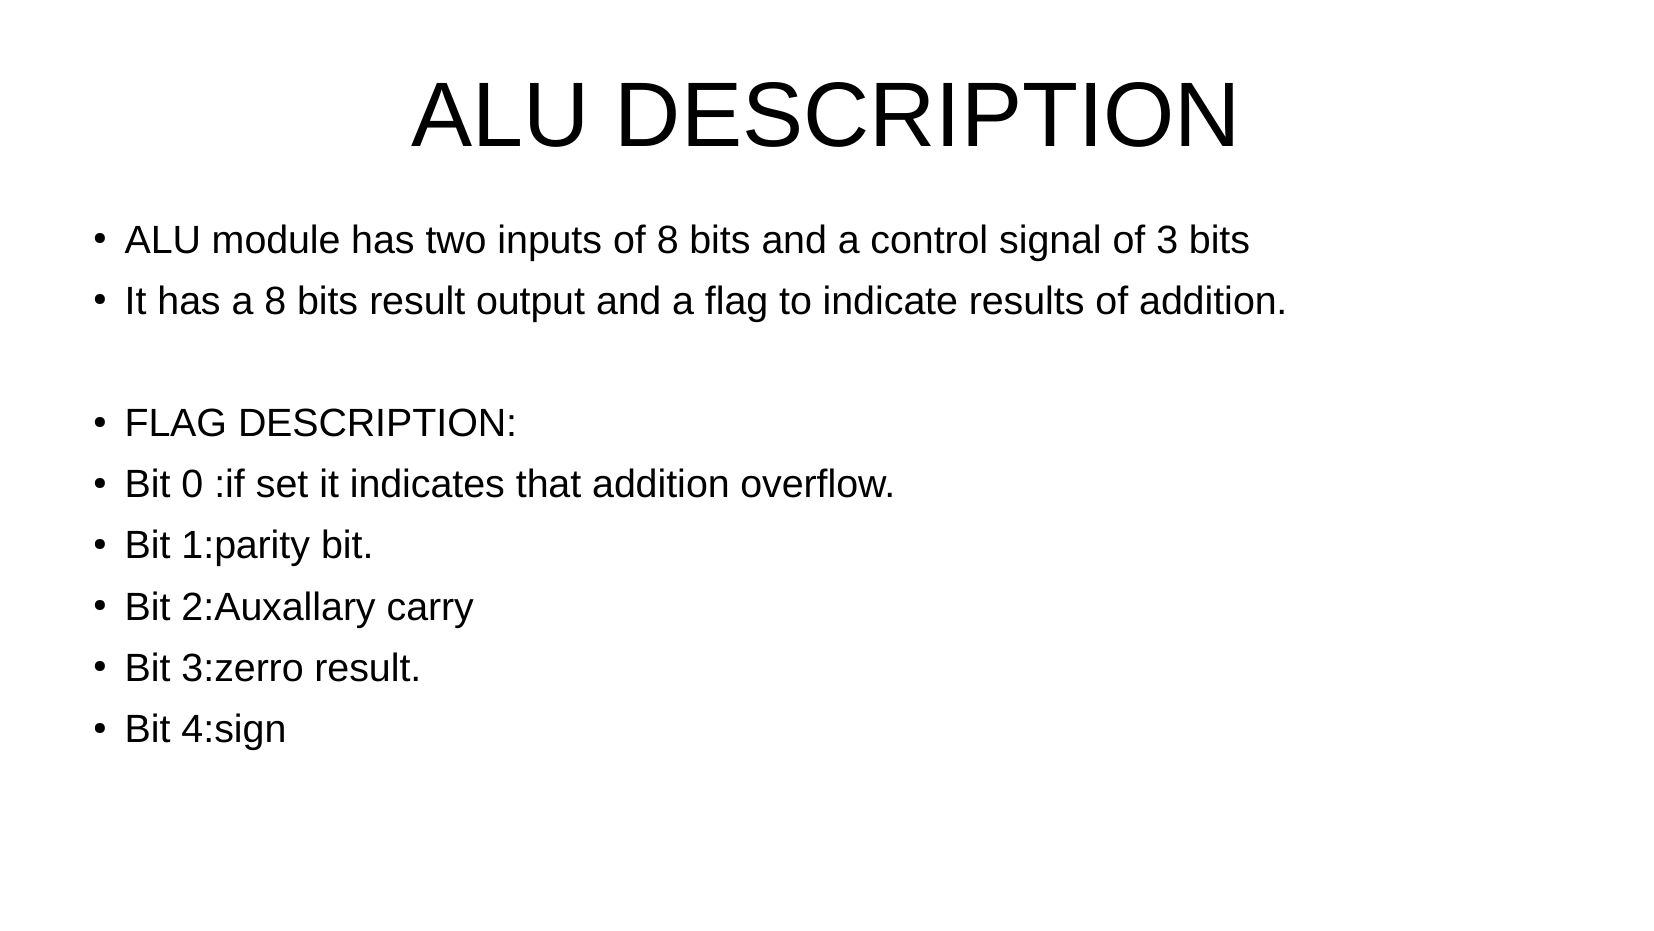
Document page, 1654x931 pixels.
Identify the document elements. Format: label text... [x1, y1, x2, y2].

list ALU module has two inputs of 8 bits and a control signal of 3 bits It has a 8 bits result output and a flag to indicate results of addition. FLAG DESCRIPTION: Bit 0 :if set it indicates that addition overflow. Bit 1:parity bit. Bit 2:Auxallary carry Bit 3:zerro result. Bit 4:sign [82, 217, 1571, 758]
title ALU DESCRIPTION [82, 37, 1571, 193]
